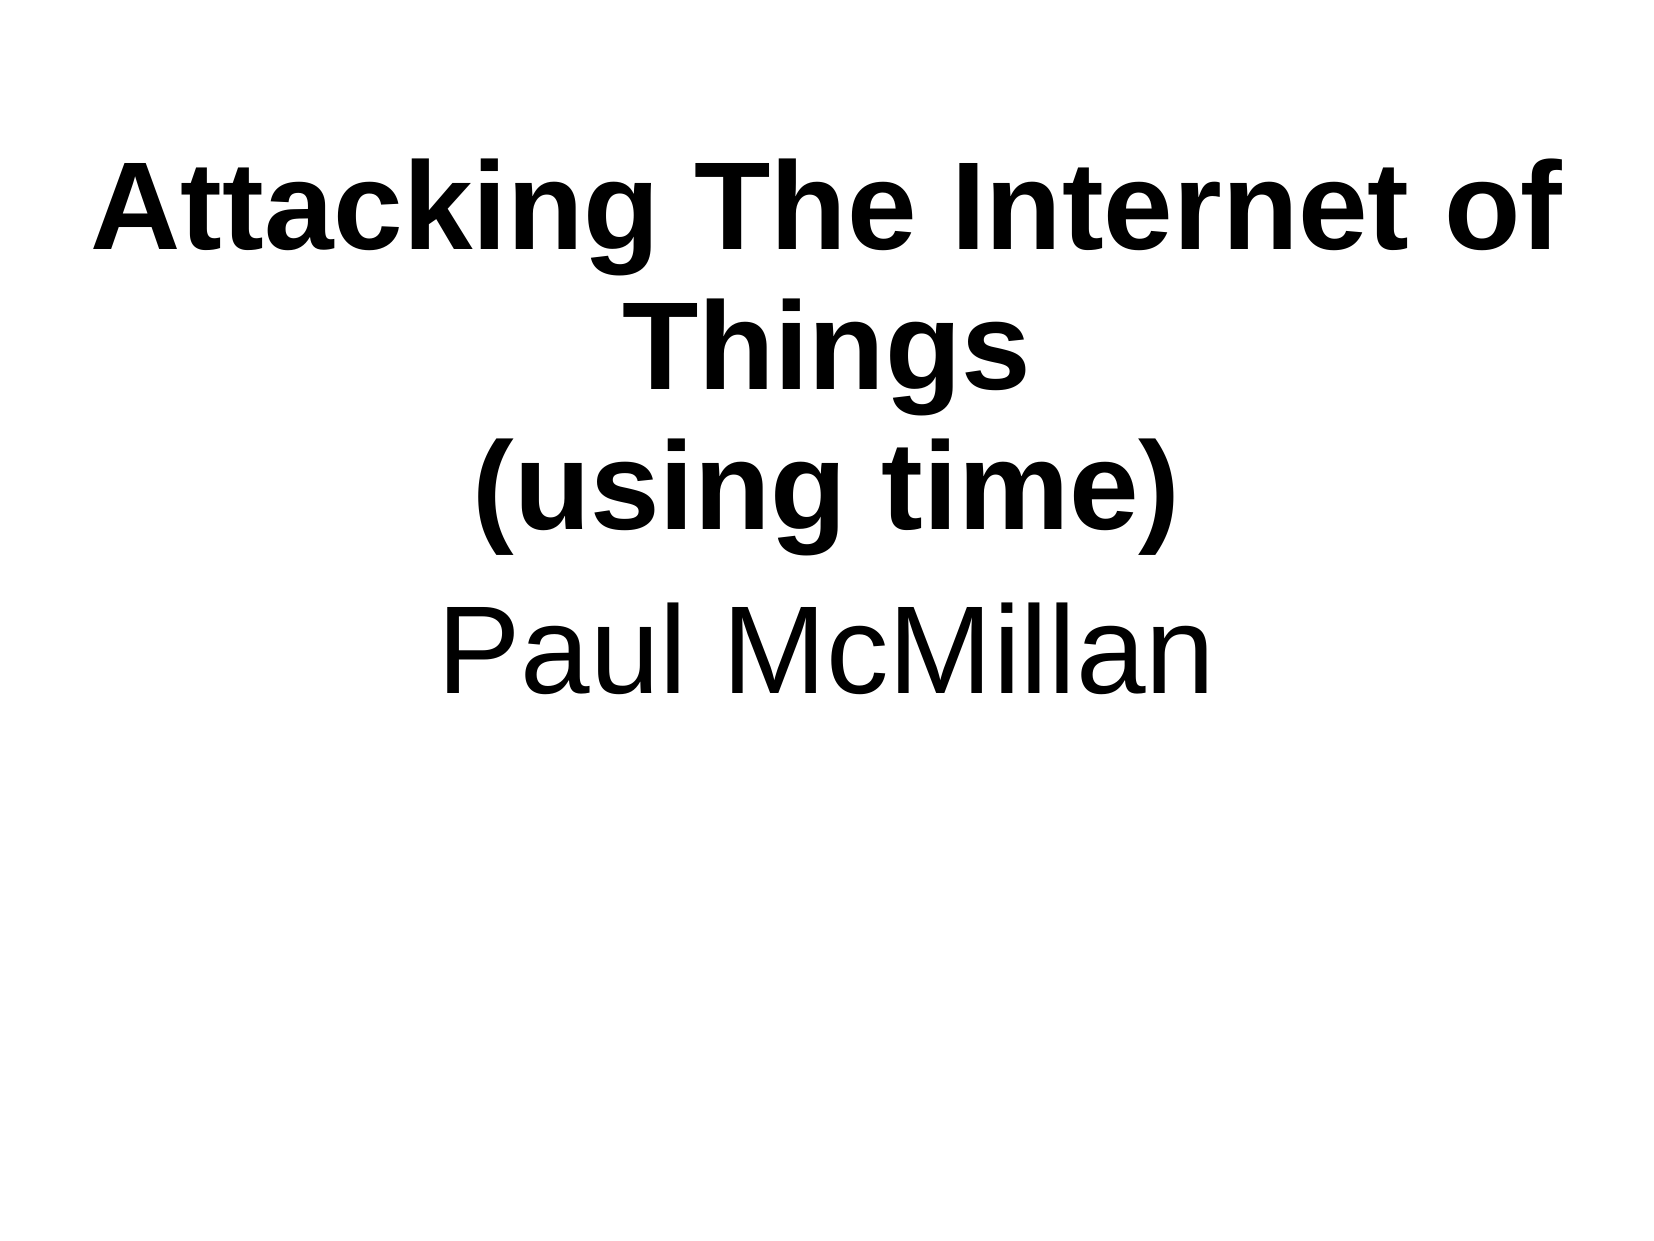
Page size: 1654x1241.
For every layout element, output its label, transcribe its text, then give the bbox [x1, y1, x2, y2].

title Attacking The Internet of Things (using time) [82, 136, 1571, 290]
subtitle Paul McMillan [82, 290, 1571, 1010]
